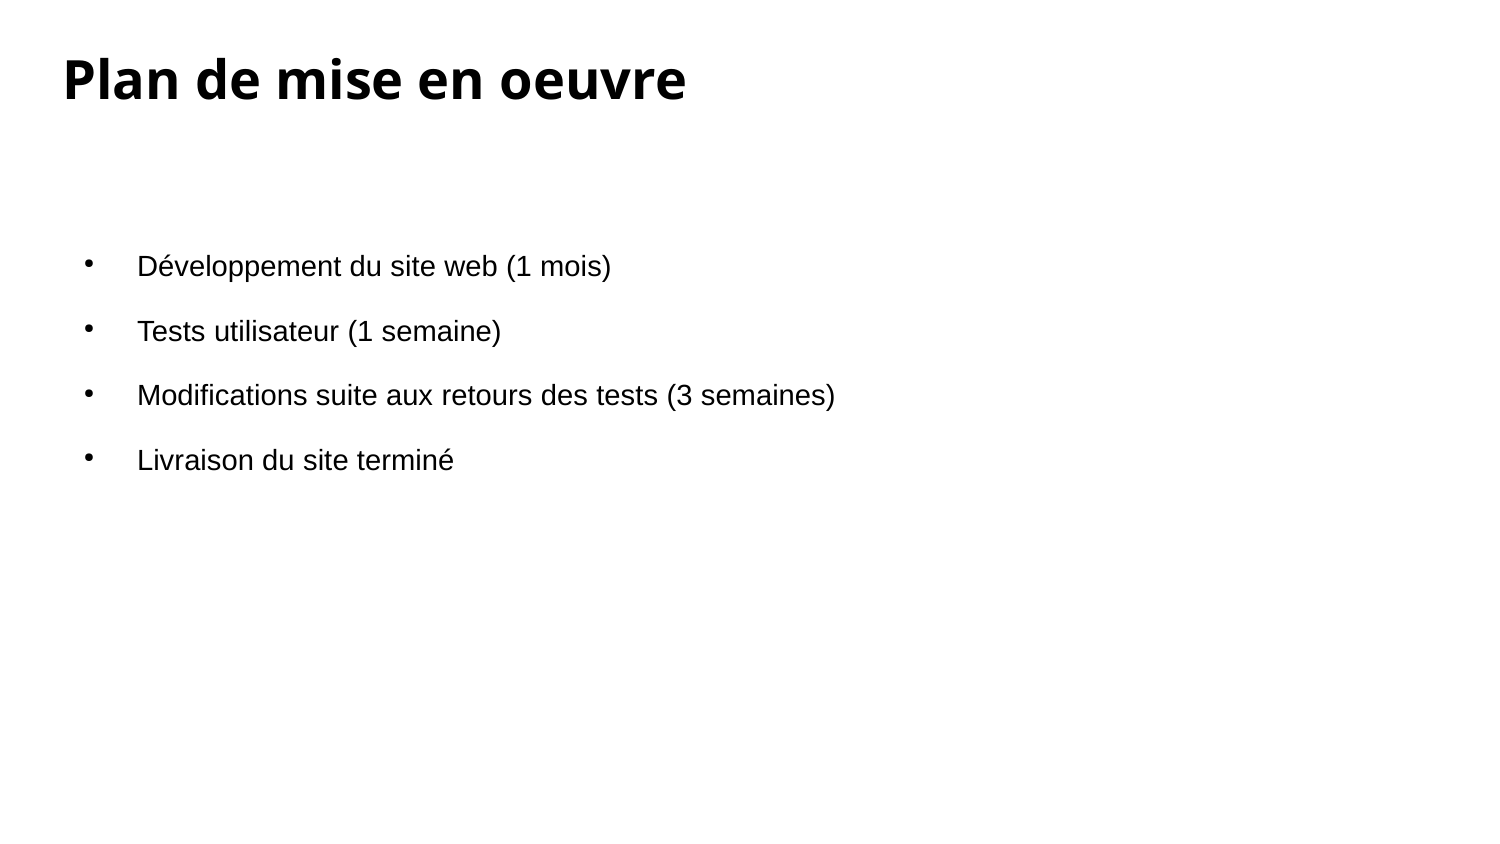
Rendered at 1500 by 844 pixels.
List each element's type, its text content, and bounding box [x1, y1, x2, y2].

list Développement du site web (1 mois) Tests utilisateur (1 semaine) Modifications suite aux retours des tests (3 semaines) Livraison du site terminé [51, 232, 1449, 793]
text_box Plan de mise en oeuvre [51, 41, 1318, 112]
